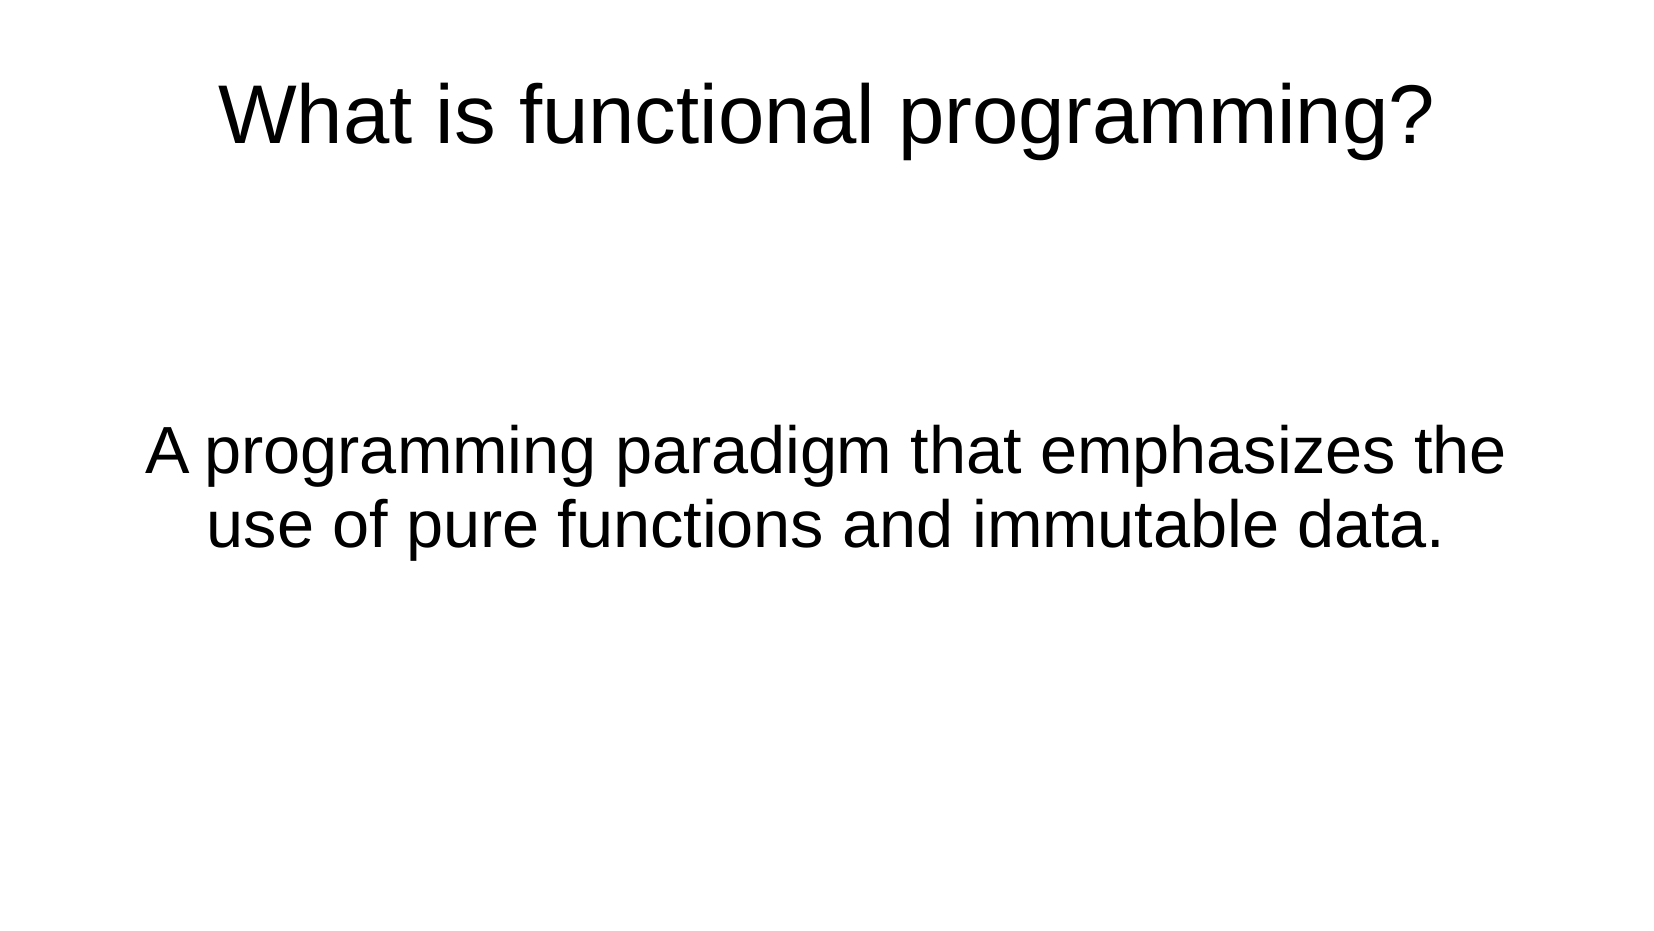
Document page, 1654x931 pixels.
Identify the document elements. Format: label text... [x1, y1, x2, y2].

title What is functional programming? [82, 37, 1571, 193]
subtitle A programming paradigm that emphasizes the use of pure functions and immutable data. [82, 217, 1571, 758]
